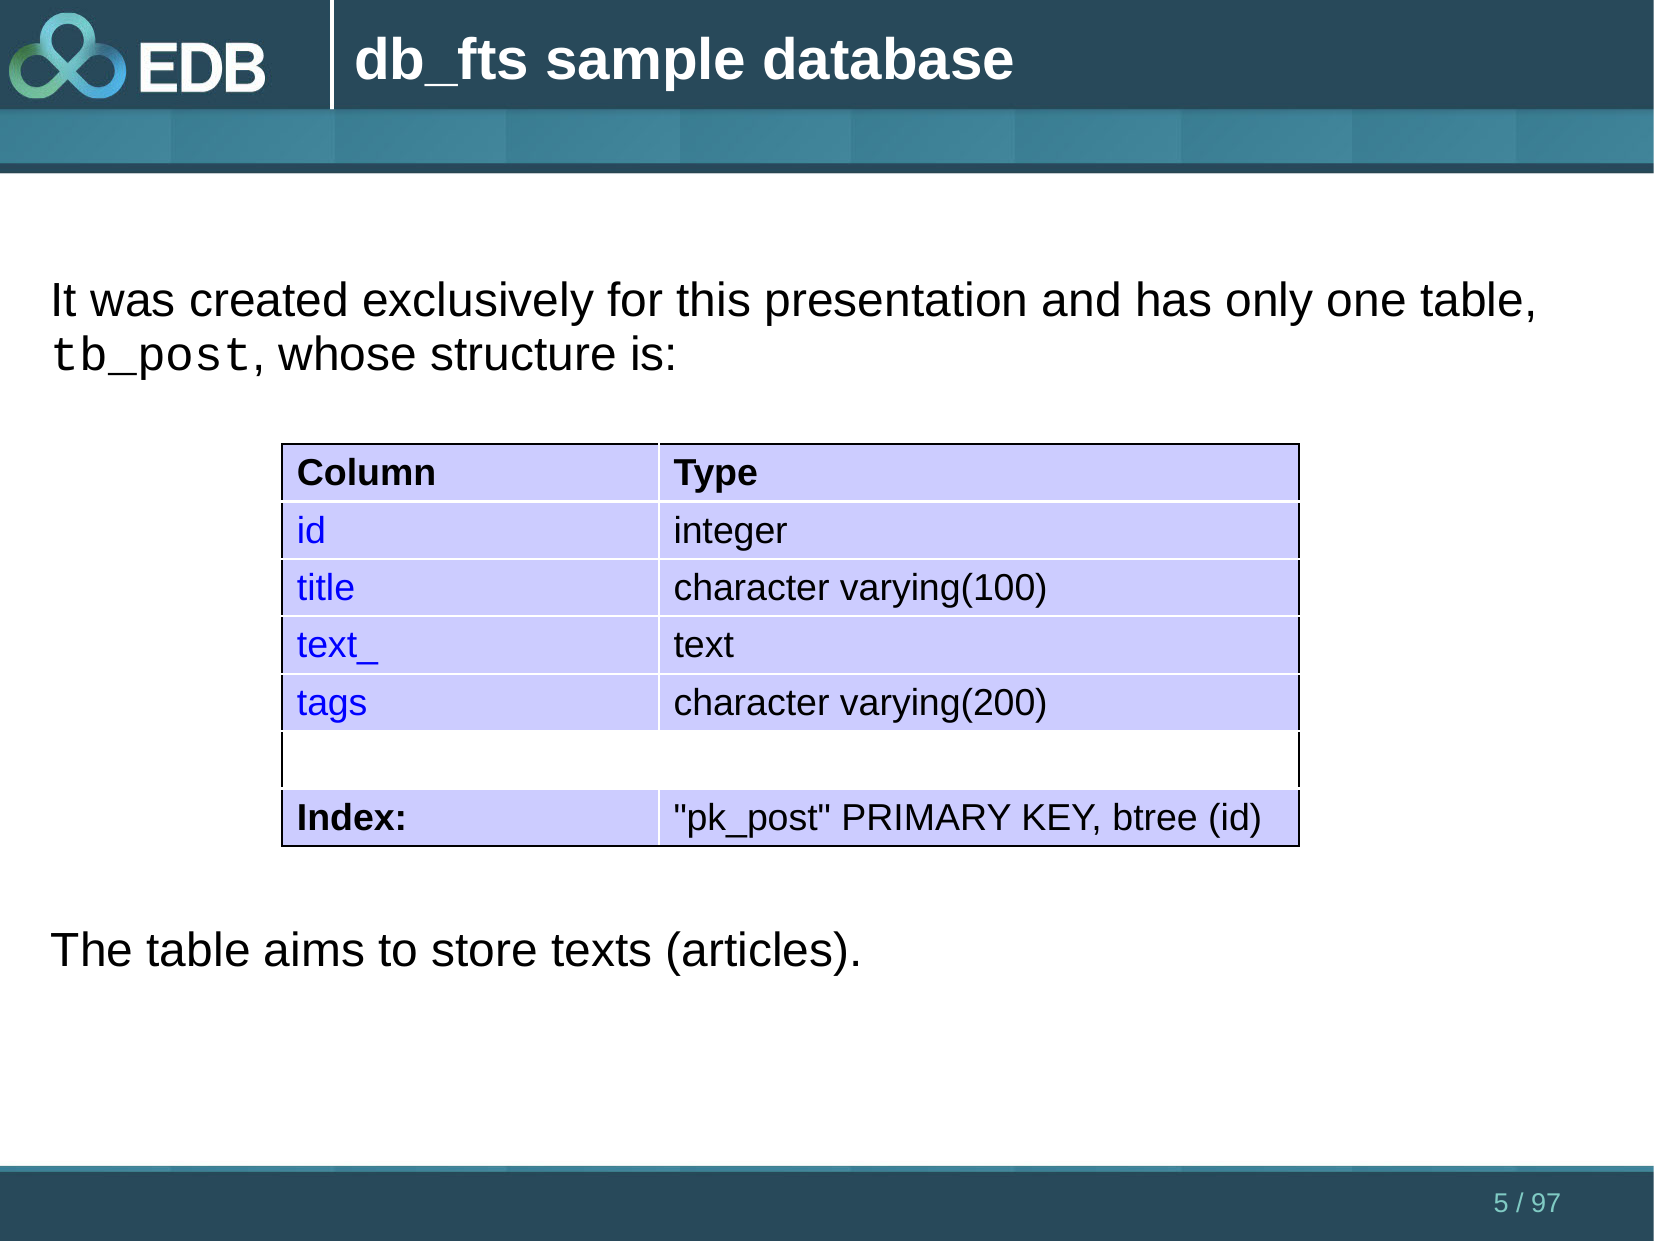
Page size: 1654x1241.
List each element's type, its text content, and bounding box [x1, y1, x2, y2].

table_cell Index: [283, 790, 658, 845]
table_cell character varying(200) [660, 675, 1298, 730]
picture [0, 0, 1654, 1241]
table_cell tags [283, 675, 658, 730]
table_cell character varying(100) [660, 560, 1298, 615]
table_cell "pk_post" PRIMARY KEY, btree (id) [660, 790, 1298, 845]
table_cell id [283, 503, 658, 558]
table_header Type [660, 445, 1298, 500]
text_box It was created exclusively for this presentation and has only one table, tb_post, whose structure is: The table aims to store texts (articles). [36, 265, 1630, 1101]
table_cell [660, 732, 1298, 787]
title db_fts sample database [354, 0, 1625, 125]
table_cell integer [660, 503, 1298, 558]
table_cell text [660, 617, 1298, 673]
table_cell [283, 732, 658, 787]
table_header Column [283, 445, 658, 500]
table_cell title [283, 560, 658, 615]
table_cell text_ [283, 617, 658, 673]
